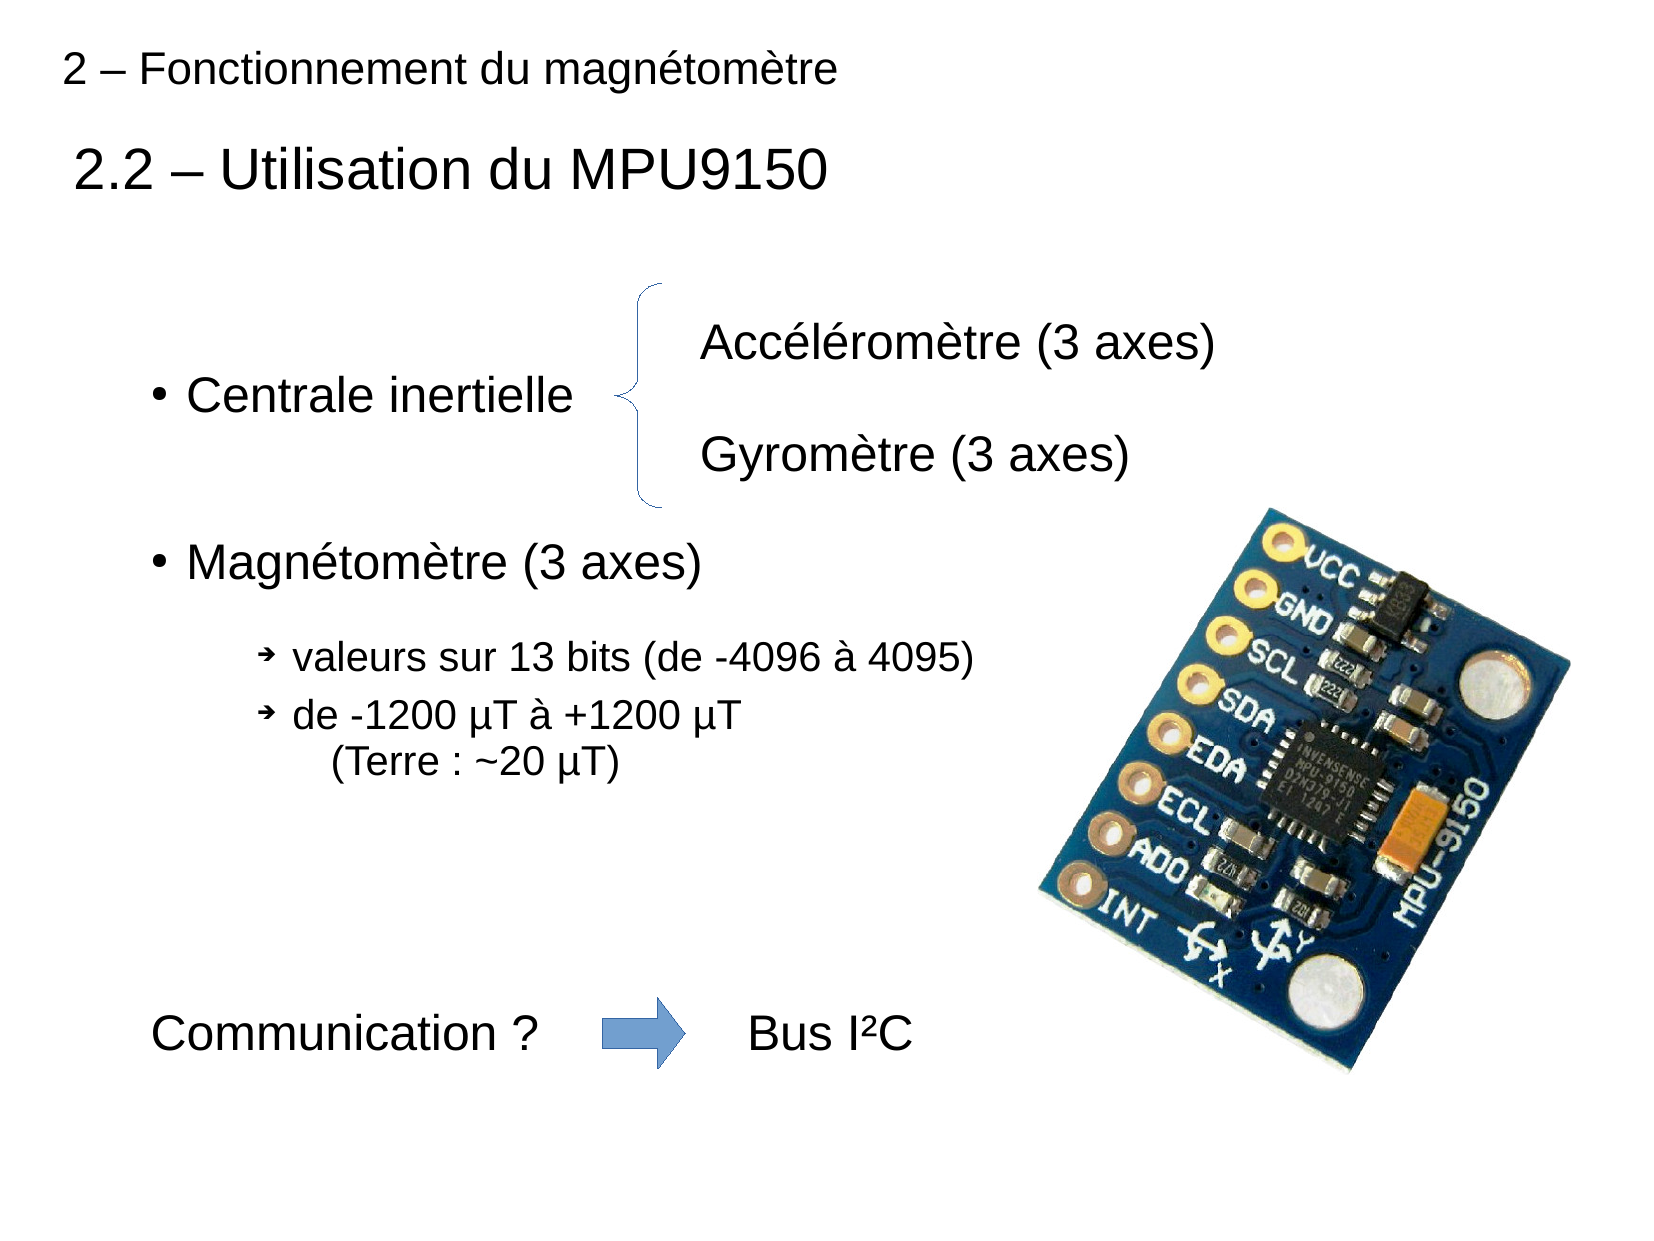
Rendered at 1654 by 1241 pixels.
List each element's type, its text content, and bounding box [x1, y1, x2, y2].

text_box Communication ? [135, 998, 556, 1069]
text_box Accéléromètre (3 axes) Gyromètre (3 axes) [685, 307, 1232, 490]
text_box 2.2 – Utilisation du MPU9150 [59, 129, 845, 210]
text_box Bus I²C [732, 998, 929, 1069]
text_box 2 – Fonctionnement du magnétomètre [47, 35, 855, 102]
text_box valeurs sur 13 bits (de -4096 à 4095) de -1200 µT à +1200 µT (Terre : ~20 µT) [242, 625, 990, 793]
picture [1037, 507, 1571, 1075]
text_box [602, 997, 686, 1069]
text_box Centrale inertielle Magnétomètre (3 axes) [135, 360, 719, 599]
